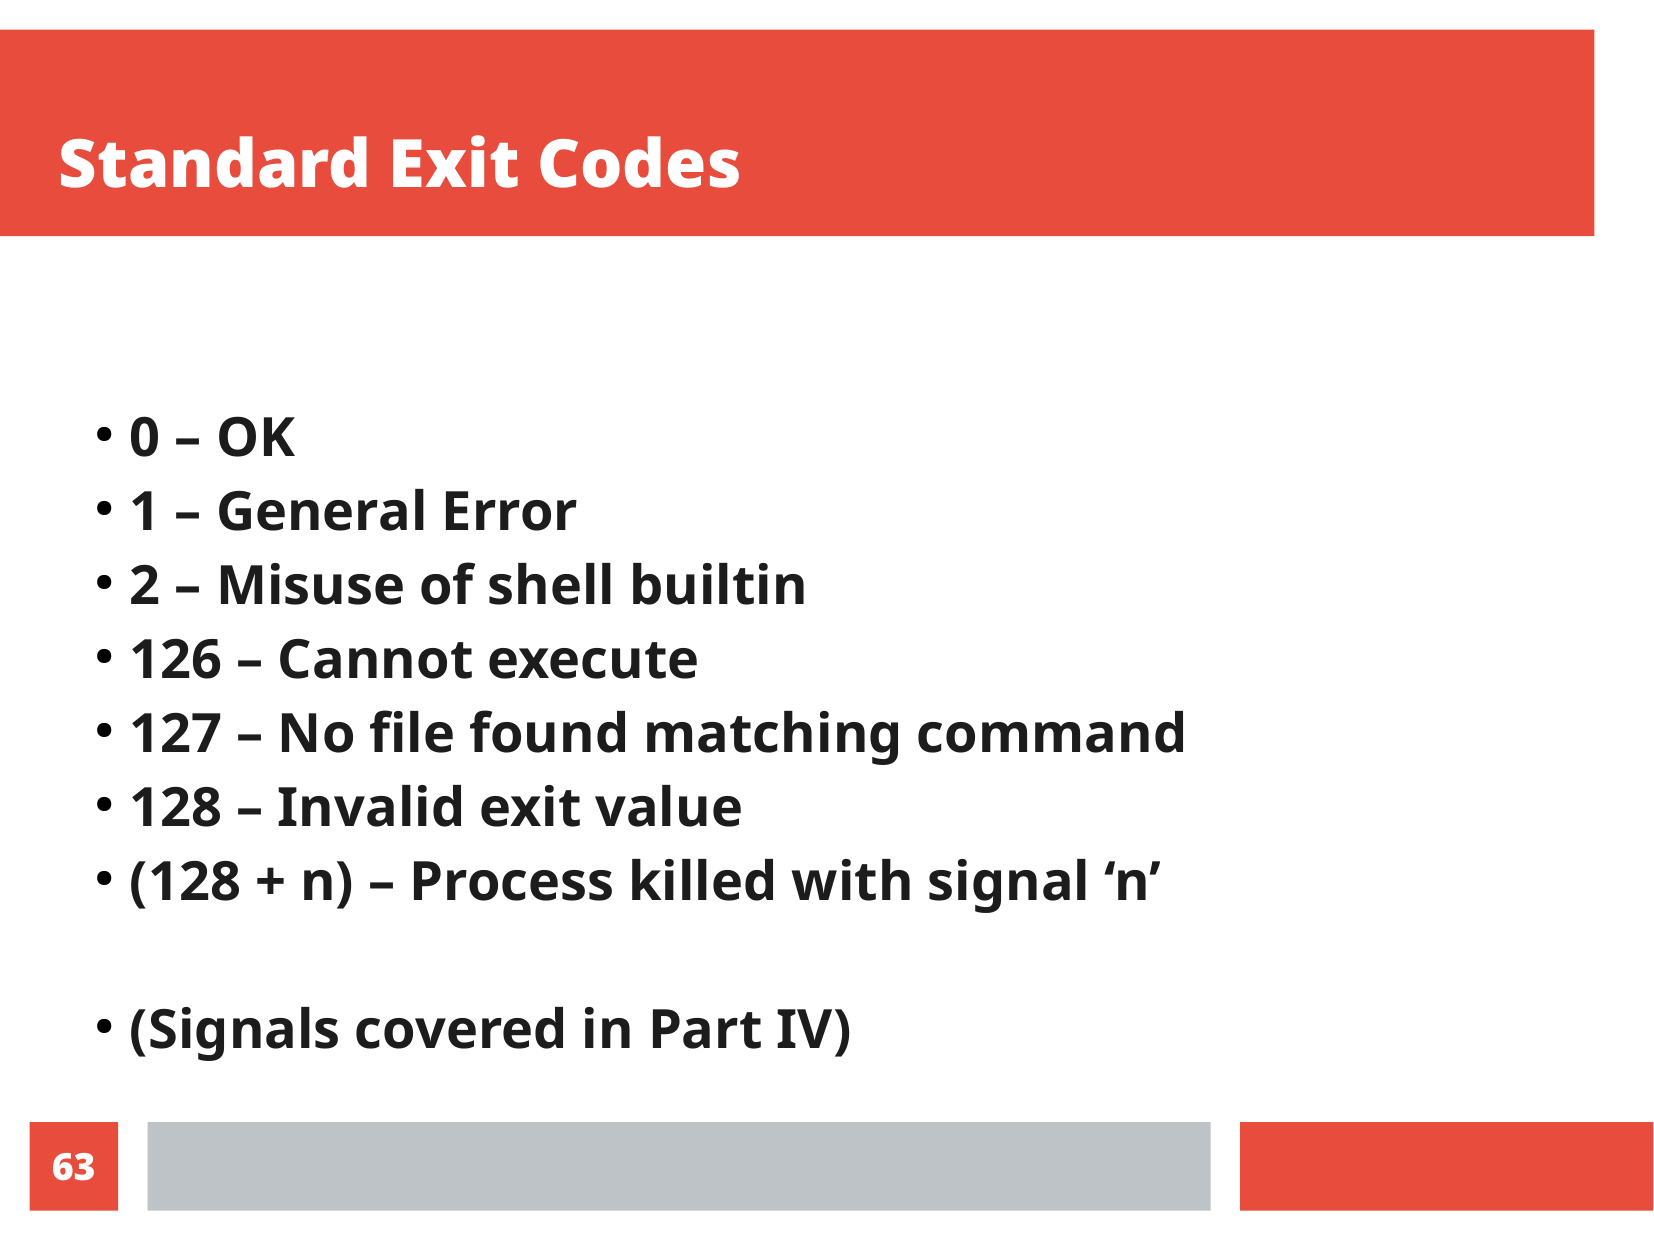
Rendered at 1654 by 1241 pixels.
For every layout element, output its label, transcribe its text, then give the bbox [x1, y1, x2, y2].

title Standard Exit Codes [59, 59, 1595, 207]
subtitle 0 – OK 1 – General Error 2 – Misuse of shell builtin 126 – Cannot execute 127 – No file found matching command 128 – Invalid exit value (128 + n) – Process killed with signal ‘n’ (Signals covered in Part IV) [59, 324, 1565, 1093]
